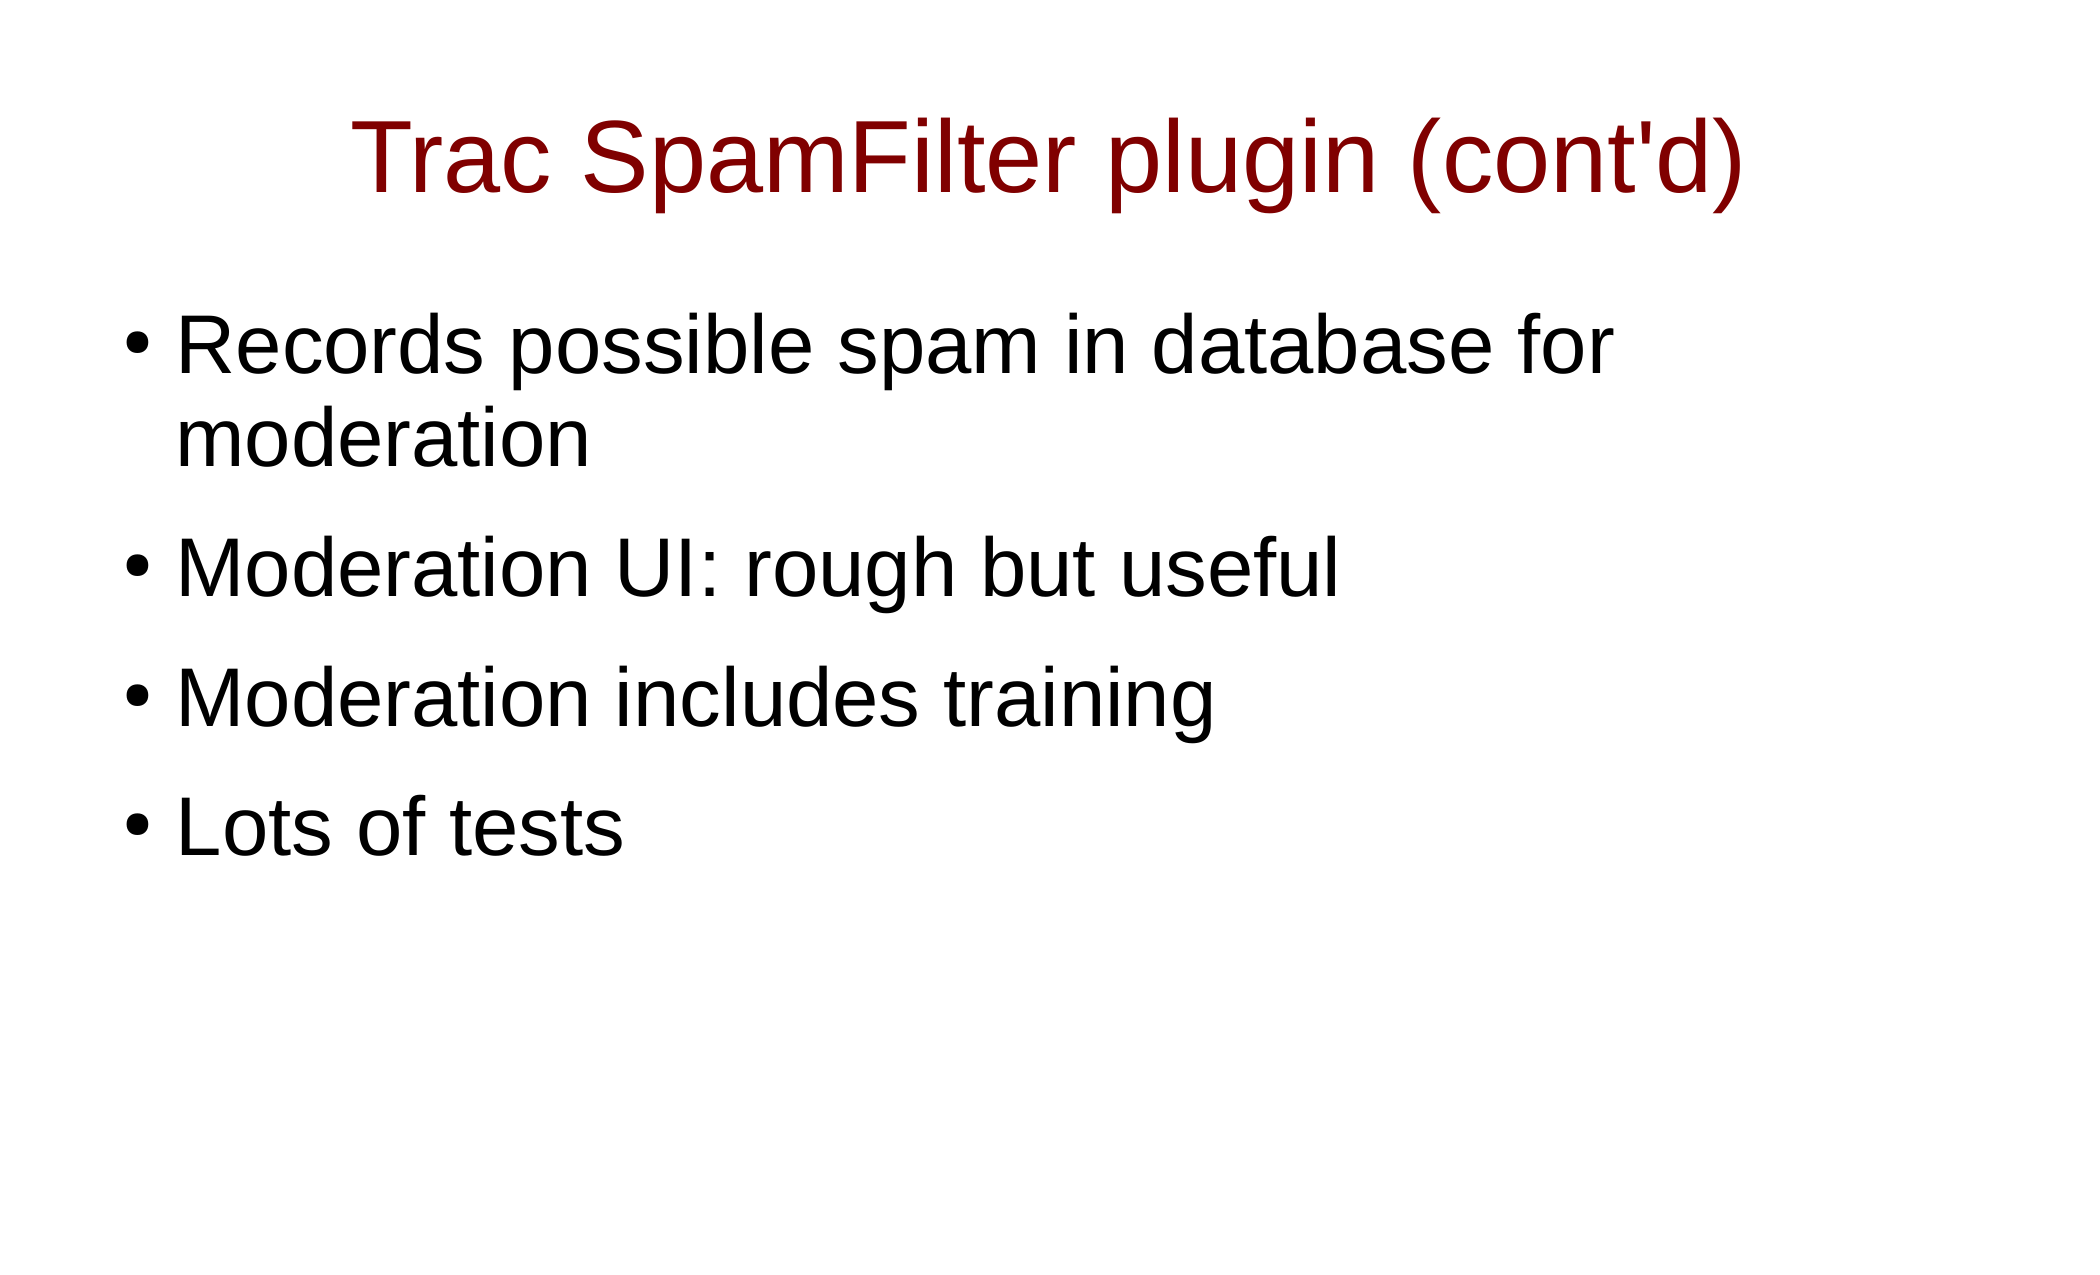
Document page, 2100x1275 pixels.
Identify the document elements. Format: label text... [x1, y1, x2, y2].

list Records possible spam in database for moderation Moderation UI: rough but useful Moderation includes training Lots of tests [105, 298, 1953, 1111]
title Trac SpamFilter plugin (cont'd) [105, 50, 1995, 264]
